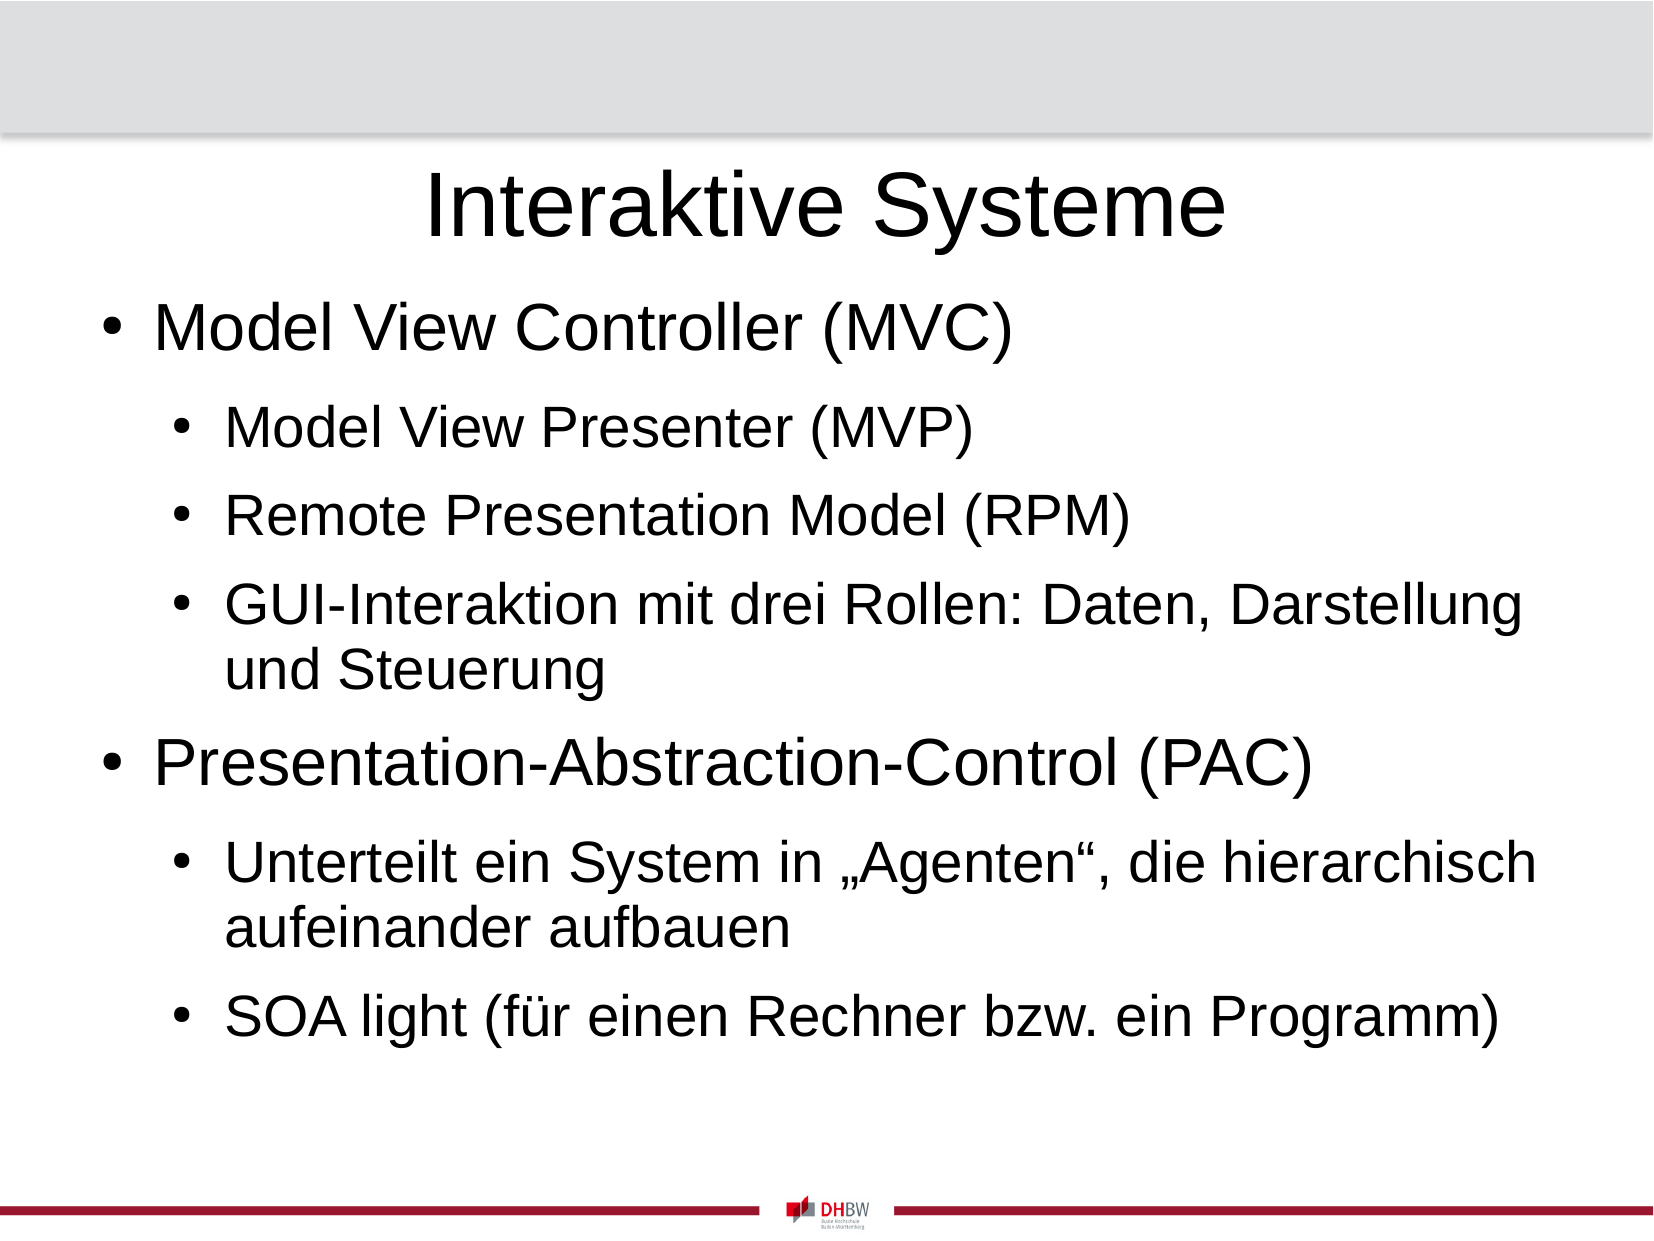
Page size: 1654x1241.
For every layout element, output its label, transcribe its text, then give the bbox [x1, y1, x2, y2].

title Interaktive Systeme [82, 147, 1571, 257]
list Model View Controller (MVC) Model View Presenter (MVP) Remote Presentation Model (RPM) GUI-Interaktion mit drei Rollen: Daten, Darstellung und Steuerung Presentation-Abstraction-Control (PAC) Unterteilt ein System in „Agenten“, die hierarchisch aufeinander aufbauen SOA light (für einen Rechner bzw. ein Programm) [82, 290, 1571, 1047]
picture [0, 1, 1654, 1237]
